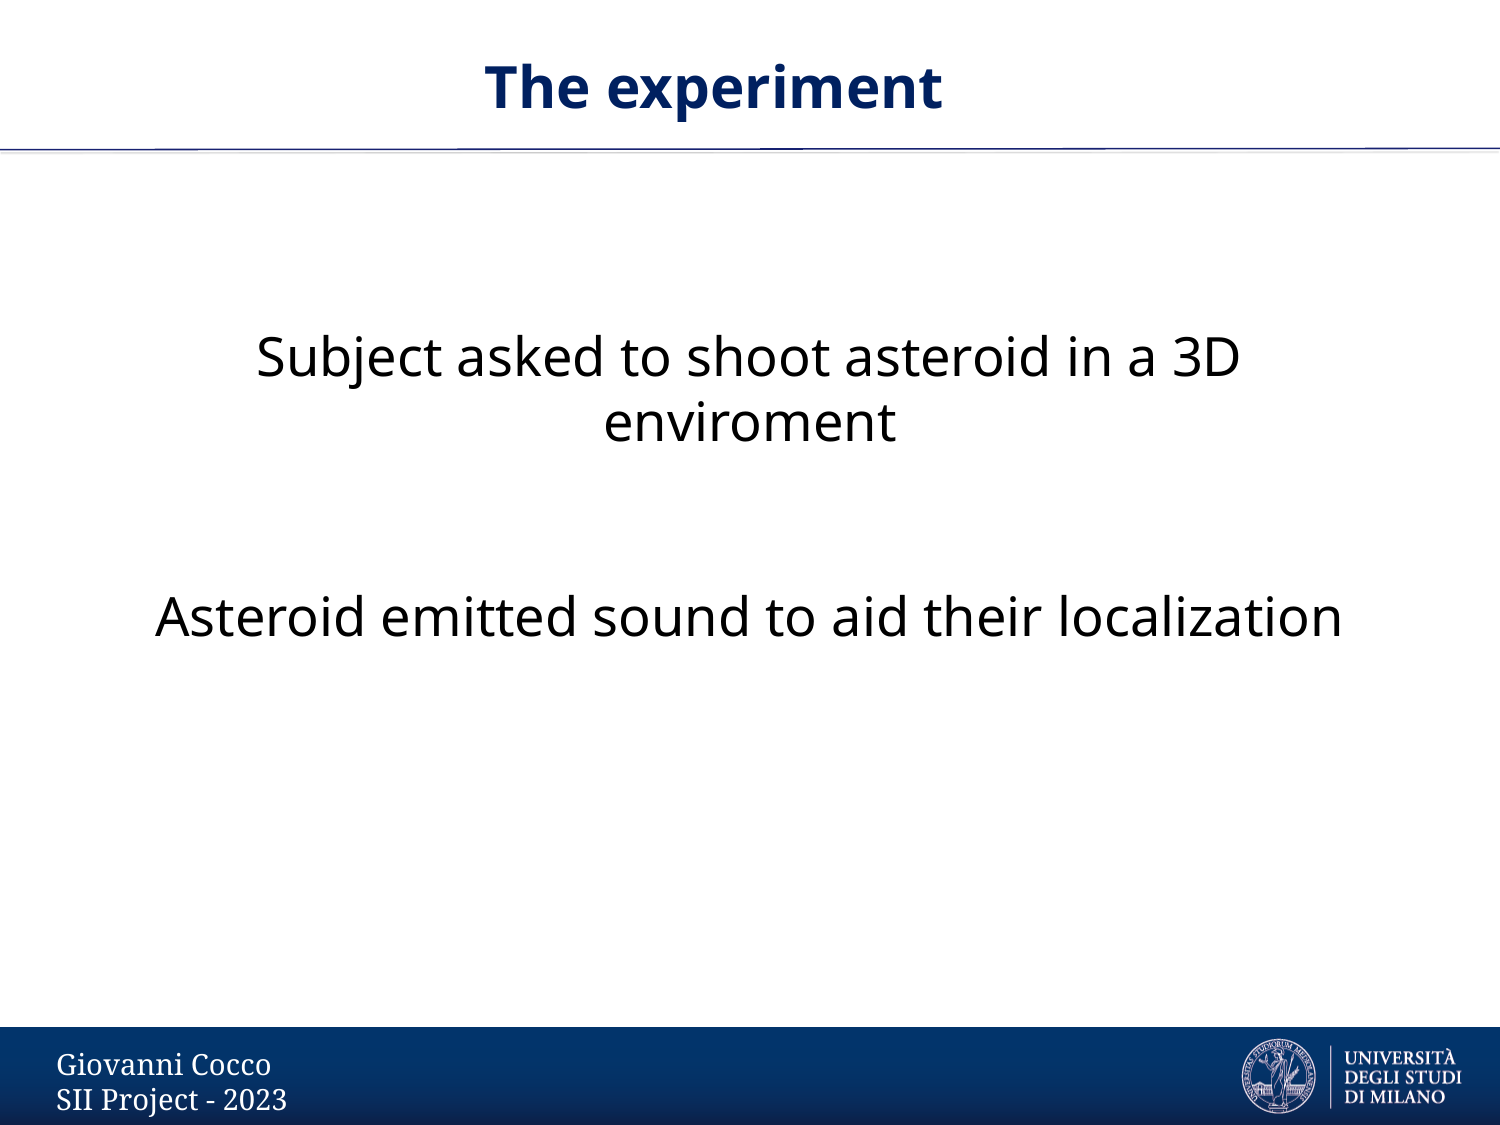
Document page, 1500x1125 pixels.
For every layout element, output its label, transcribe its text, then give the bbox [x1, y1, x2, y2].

text_box Subject asked to shoot asteroid in a 3D enviroment Asteroid emitted sound to aid their localization [112, 315, 1388, 830]
picture [0, 1027, 1500, 1125]
text_box The experiment [29, 43, 1400, 128]
